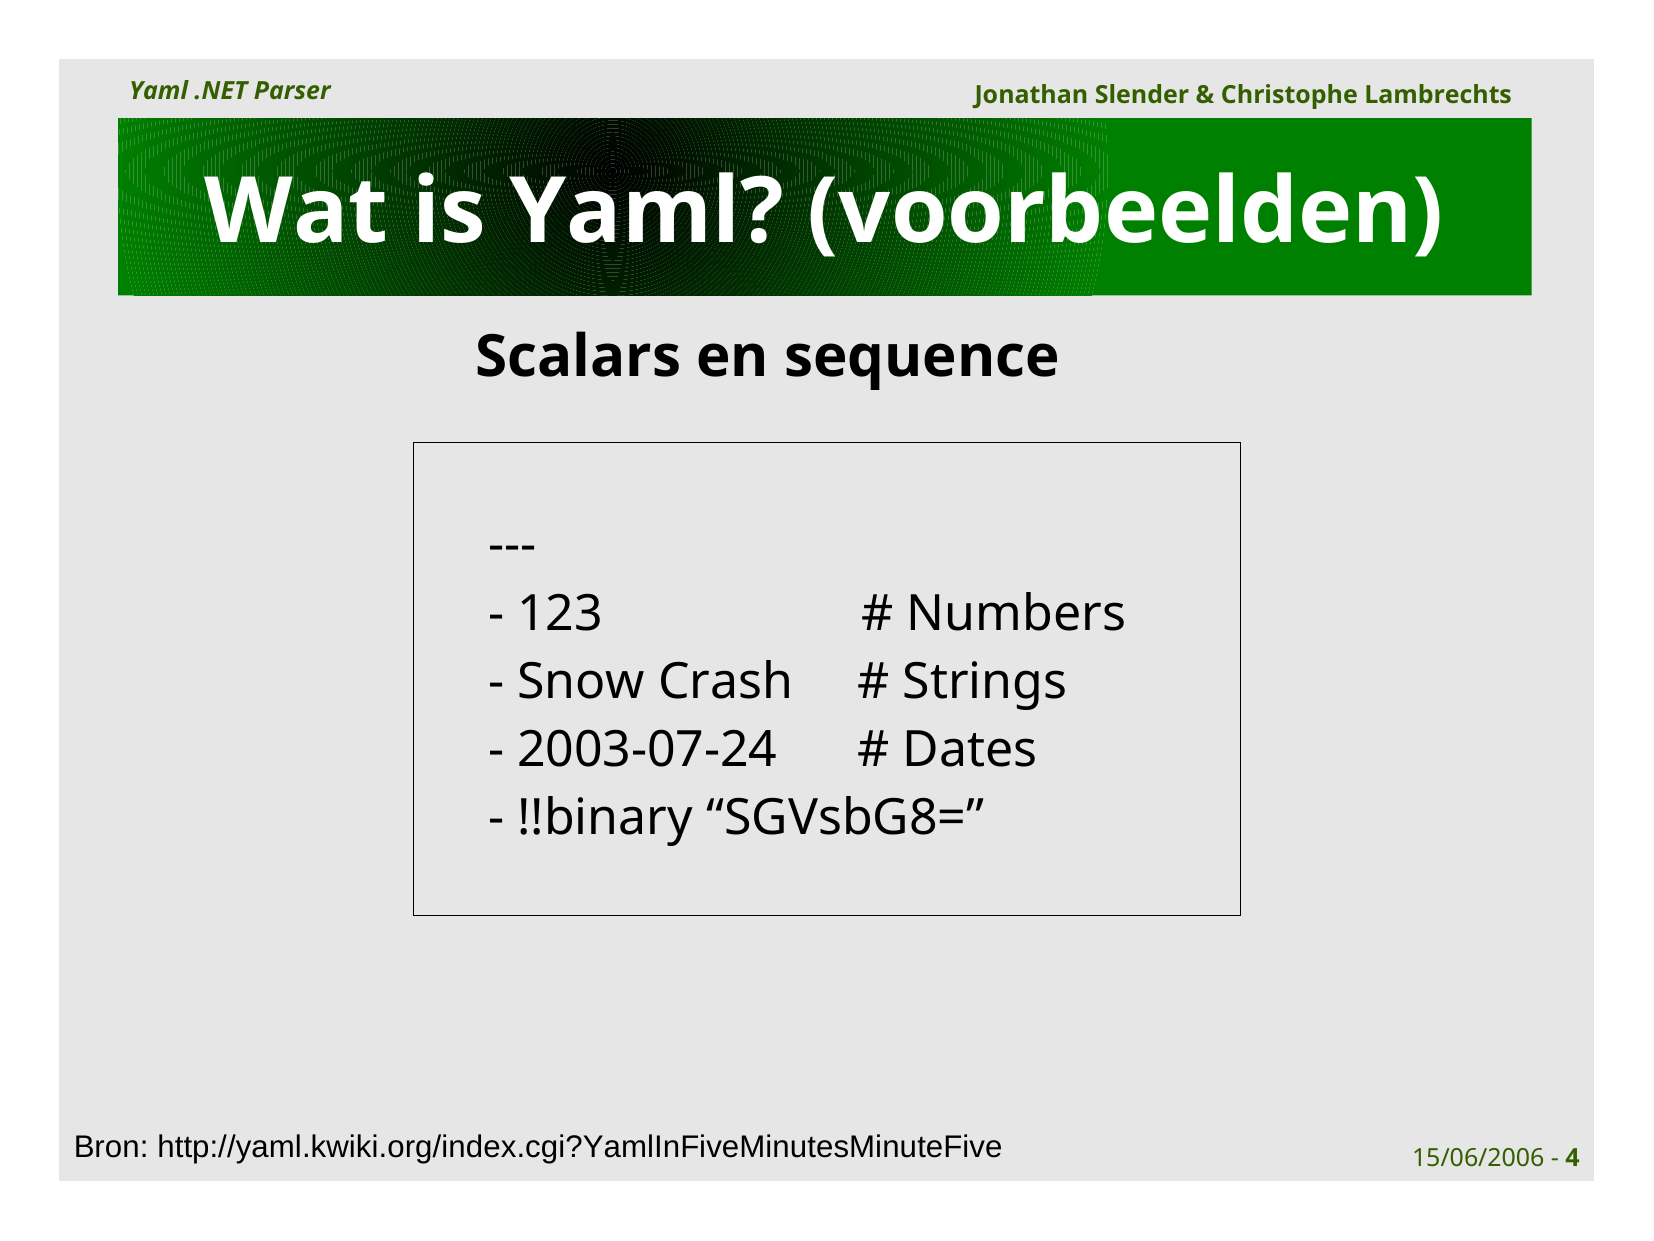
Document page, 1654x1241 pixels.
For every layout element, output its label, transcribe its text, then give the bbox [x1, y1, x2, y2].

text_box Bron: http://yaml.kwiki.org/index.cgi?YamlInFiveMinutesMinuteFive [59, 1122, 1447, 1182]
title --- - 123 # Numbers - Snow Crash # Strings - 2003-07-24 # Dates - !!binary “SGVsbG8=” [413, 442, 1241, 916]
title Scalars en sequence [442, 295, 1093, 414]
title Wat is Yaml? (voorbeelden) [118, 118, 1532, 296]
